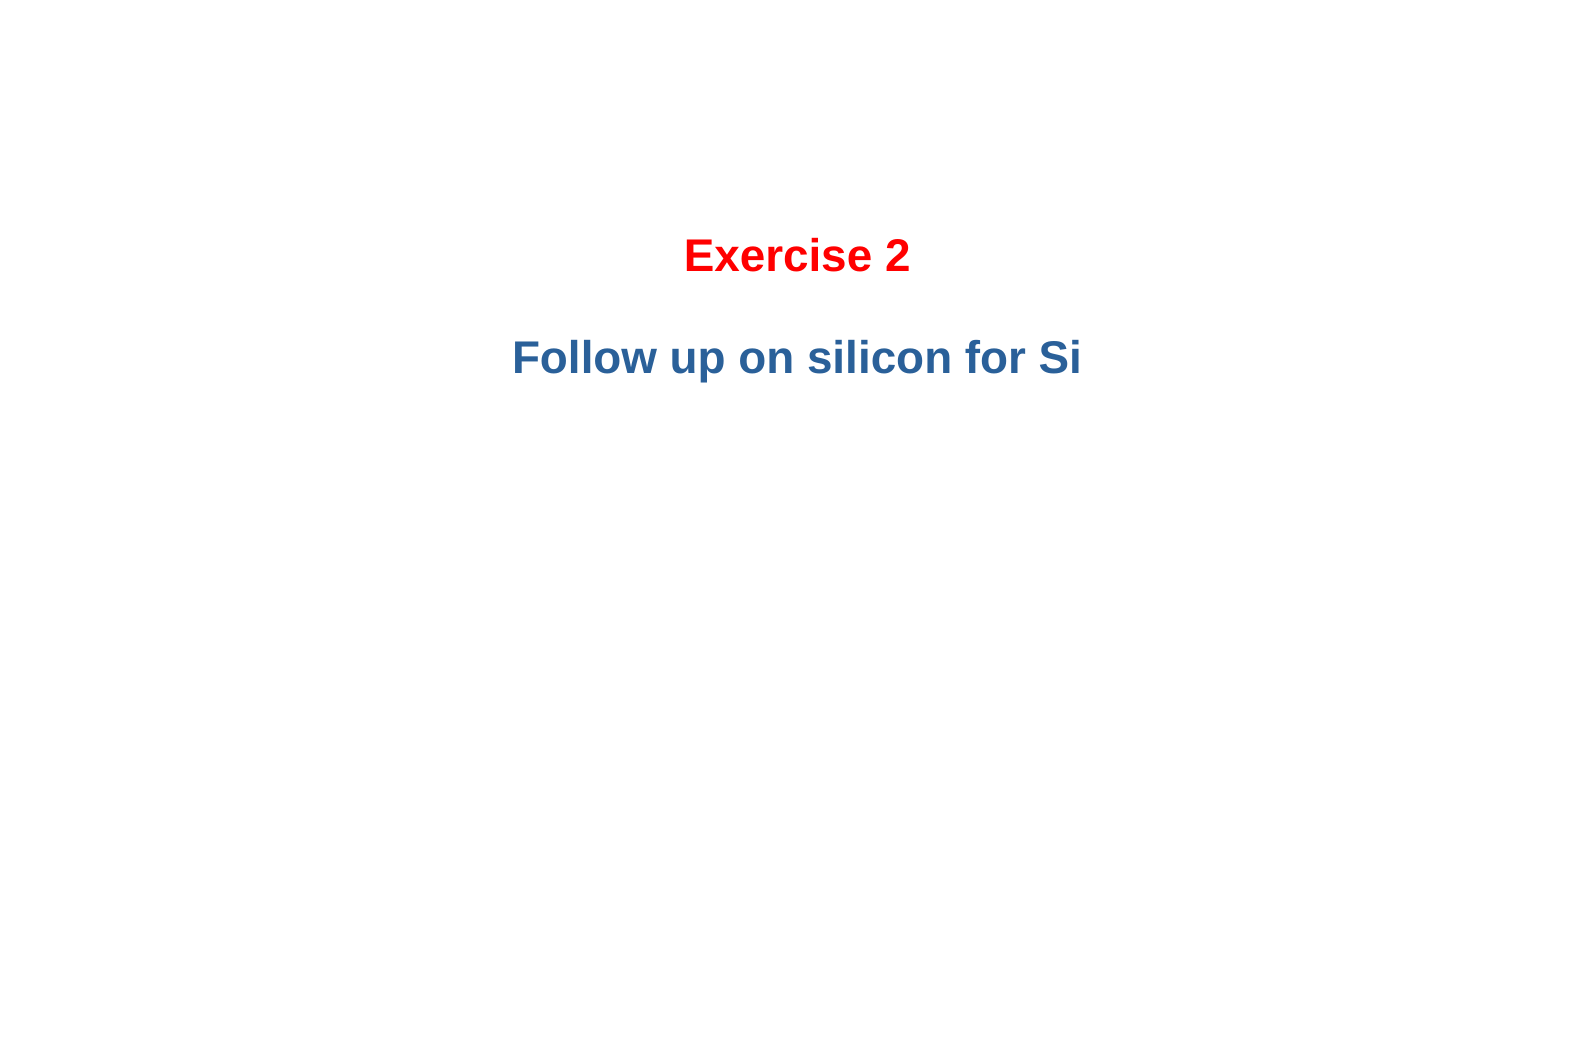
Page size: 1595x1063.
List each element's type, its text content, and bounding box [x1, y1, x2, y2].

text_box Follow up on silicon for Si [207, 324, 1388, 400]
text_box Exercise 2 [207, 222, 1388, 299]
